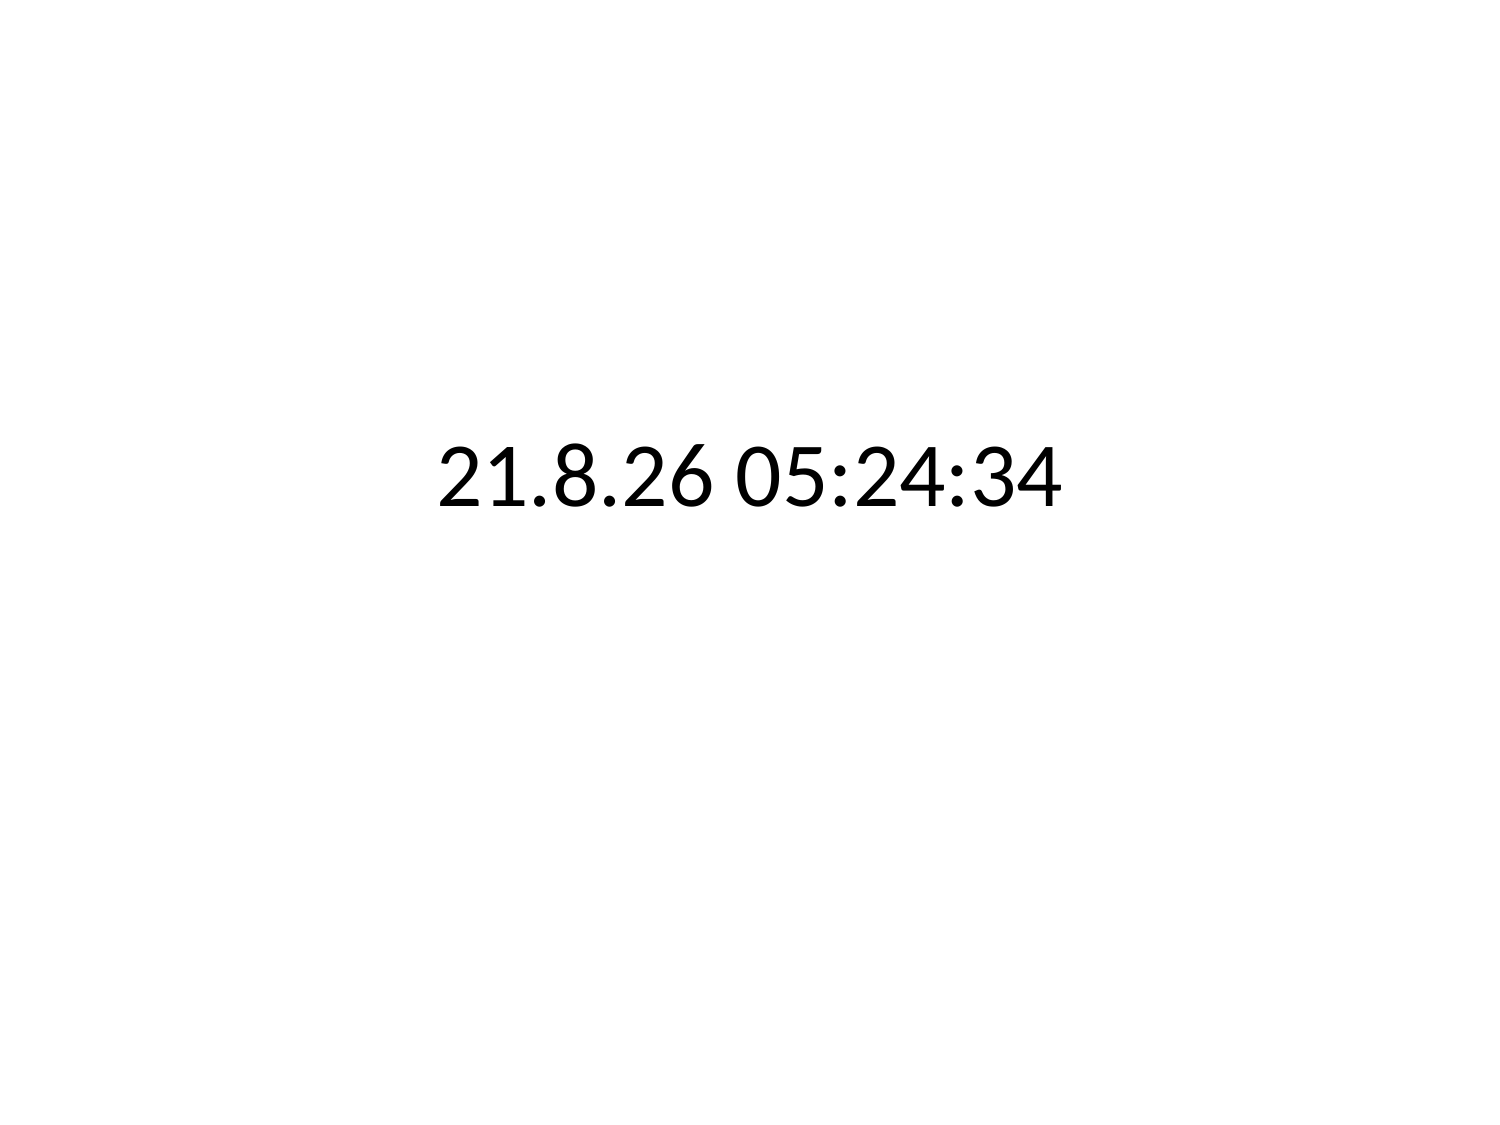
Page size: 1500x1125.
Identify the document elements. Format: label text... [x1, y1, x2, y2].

title 26.8.15 14:51:04 [112, 349, 1388, 591]
